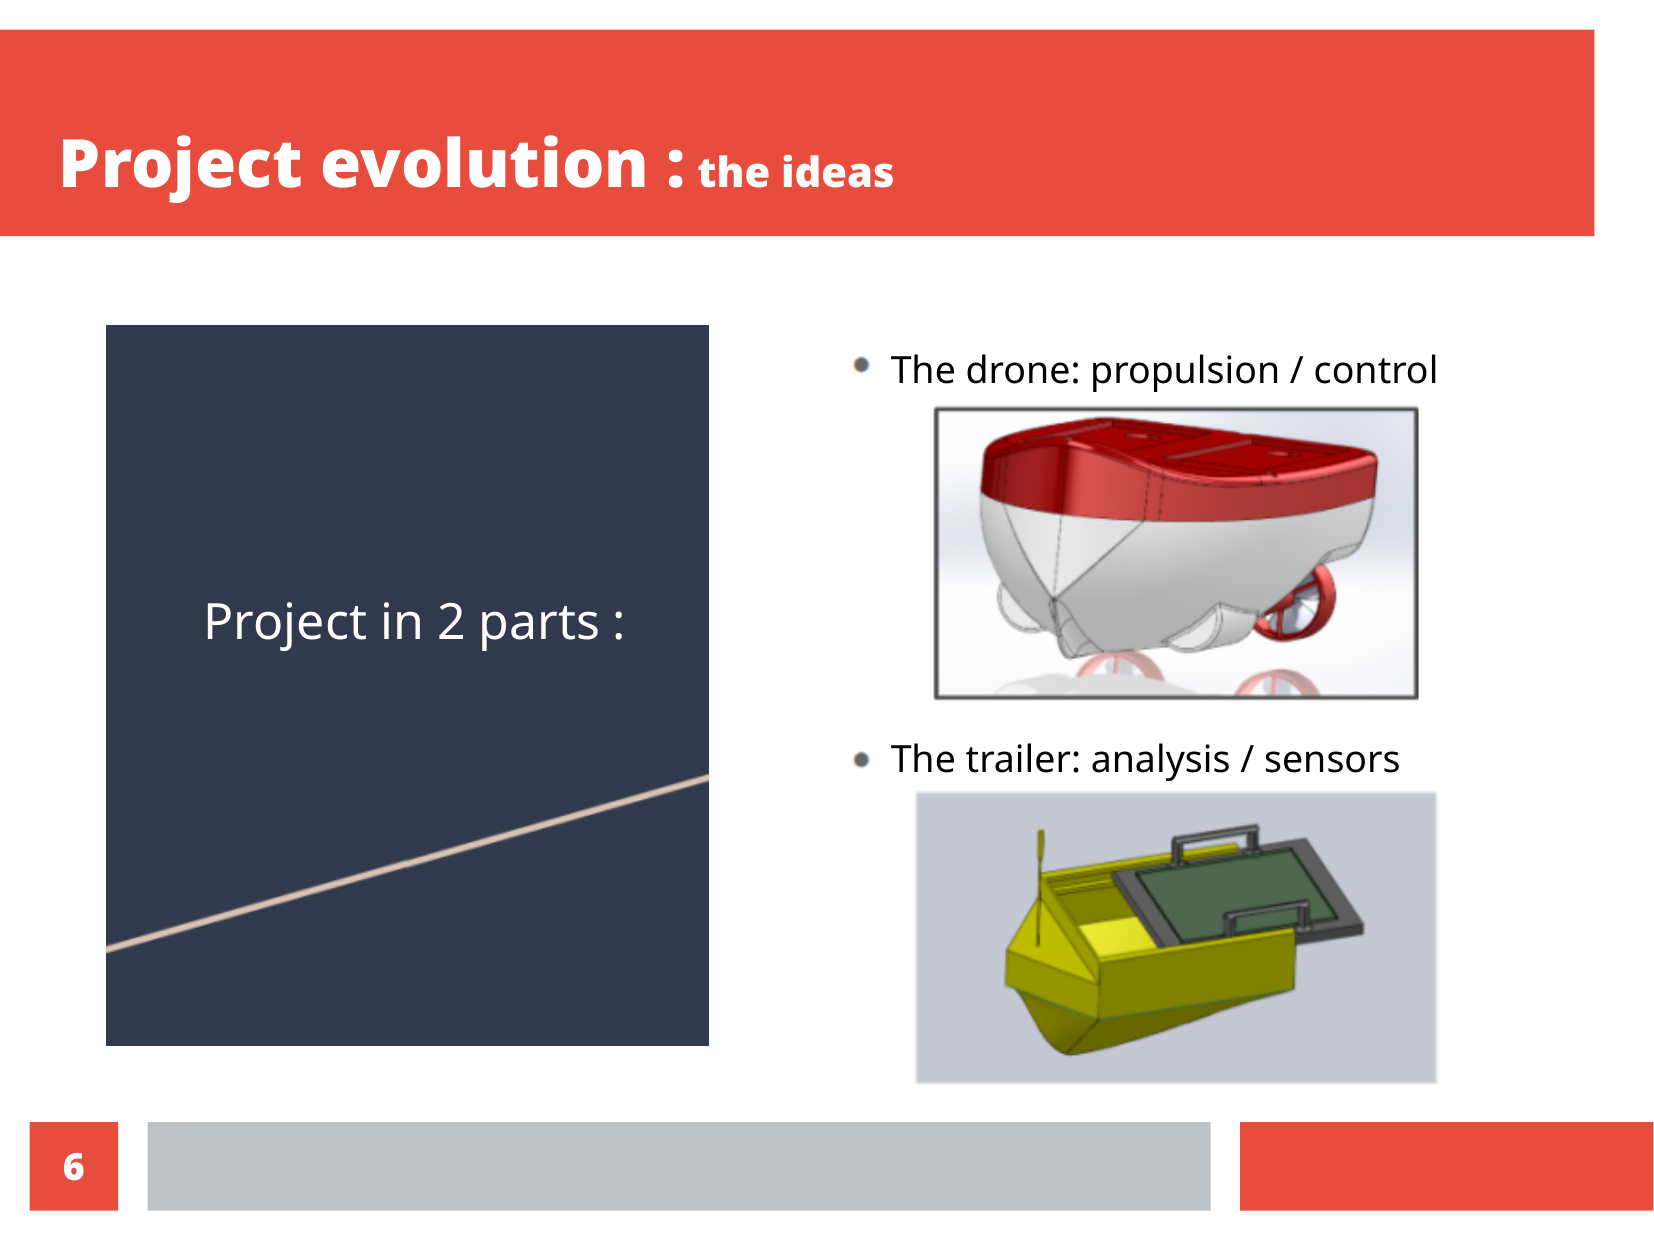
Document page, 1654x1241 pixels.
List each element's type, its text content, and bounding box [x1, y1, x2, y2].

text_box The trailer: analysis / sensors [876, 725, 1491, 788]
text_box The drone: propulsion / control [876, 335, 1491, 398]
picture [796, 298, 1577, 1097]
title Project evolution : the ideas [59, 59, 1595, 207]
picture [106, 325, 709, 1046]
text_box Project in 2 parts : [188, 578, 662, 662]
